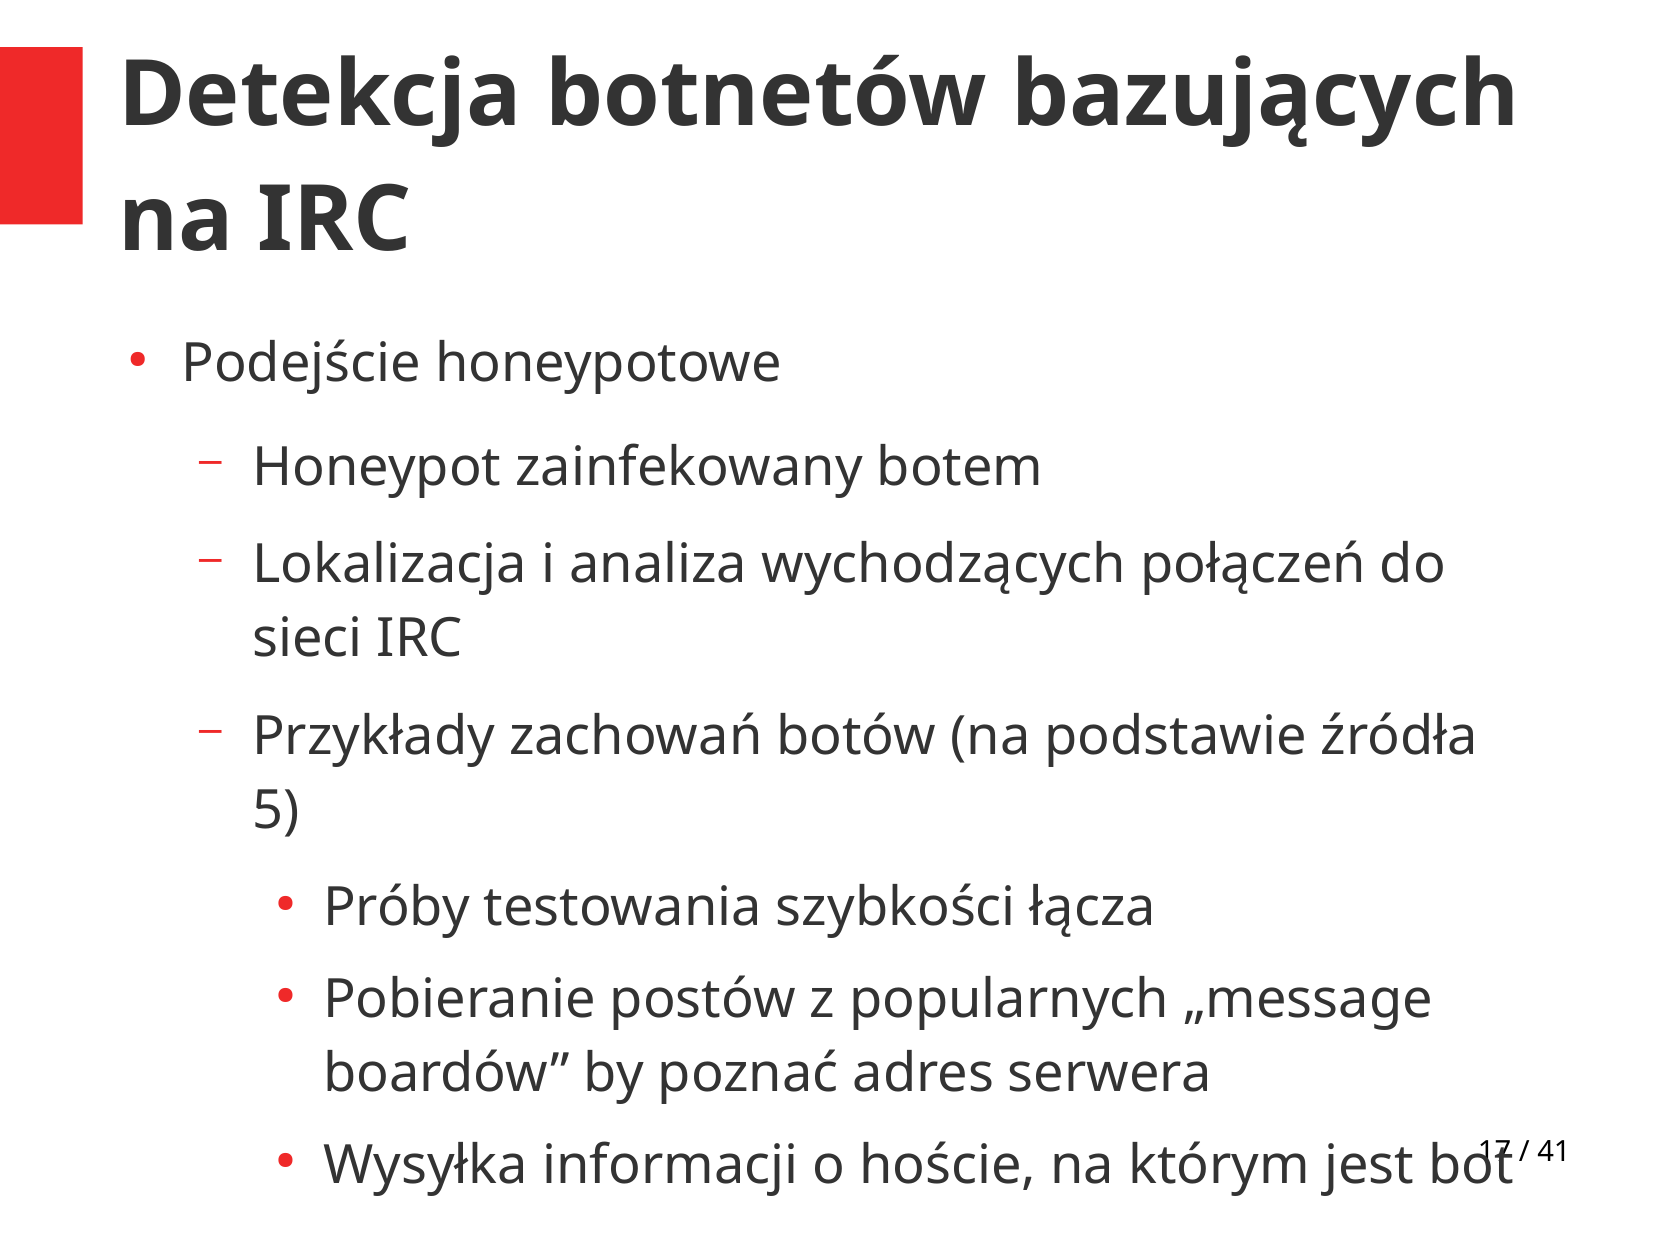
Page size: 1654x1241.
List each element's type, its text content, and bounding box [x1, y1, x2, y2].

list Podejście honeypotowe Honeypot zainfekowany botem Lokalizacja i analiza wychodzących połączeń do sieci IRC Przykłady zachowań botów (na podstawie źródła 5) Próby testowania szybkości łącza Pobieranie postów z popularnych „message boardów” by poznać adres serwera Wysyłka informacji o hoście, na którym jest bot [110, 323, 1528, 1043]
title Detekcja botnetów bazujących na IRC [118, 45, 1571, 260]
